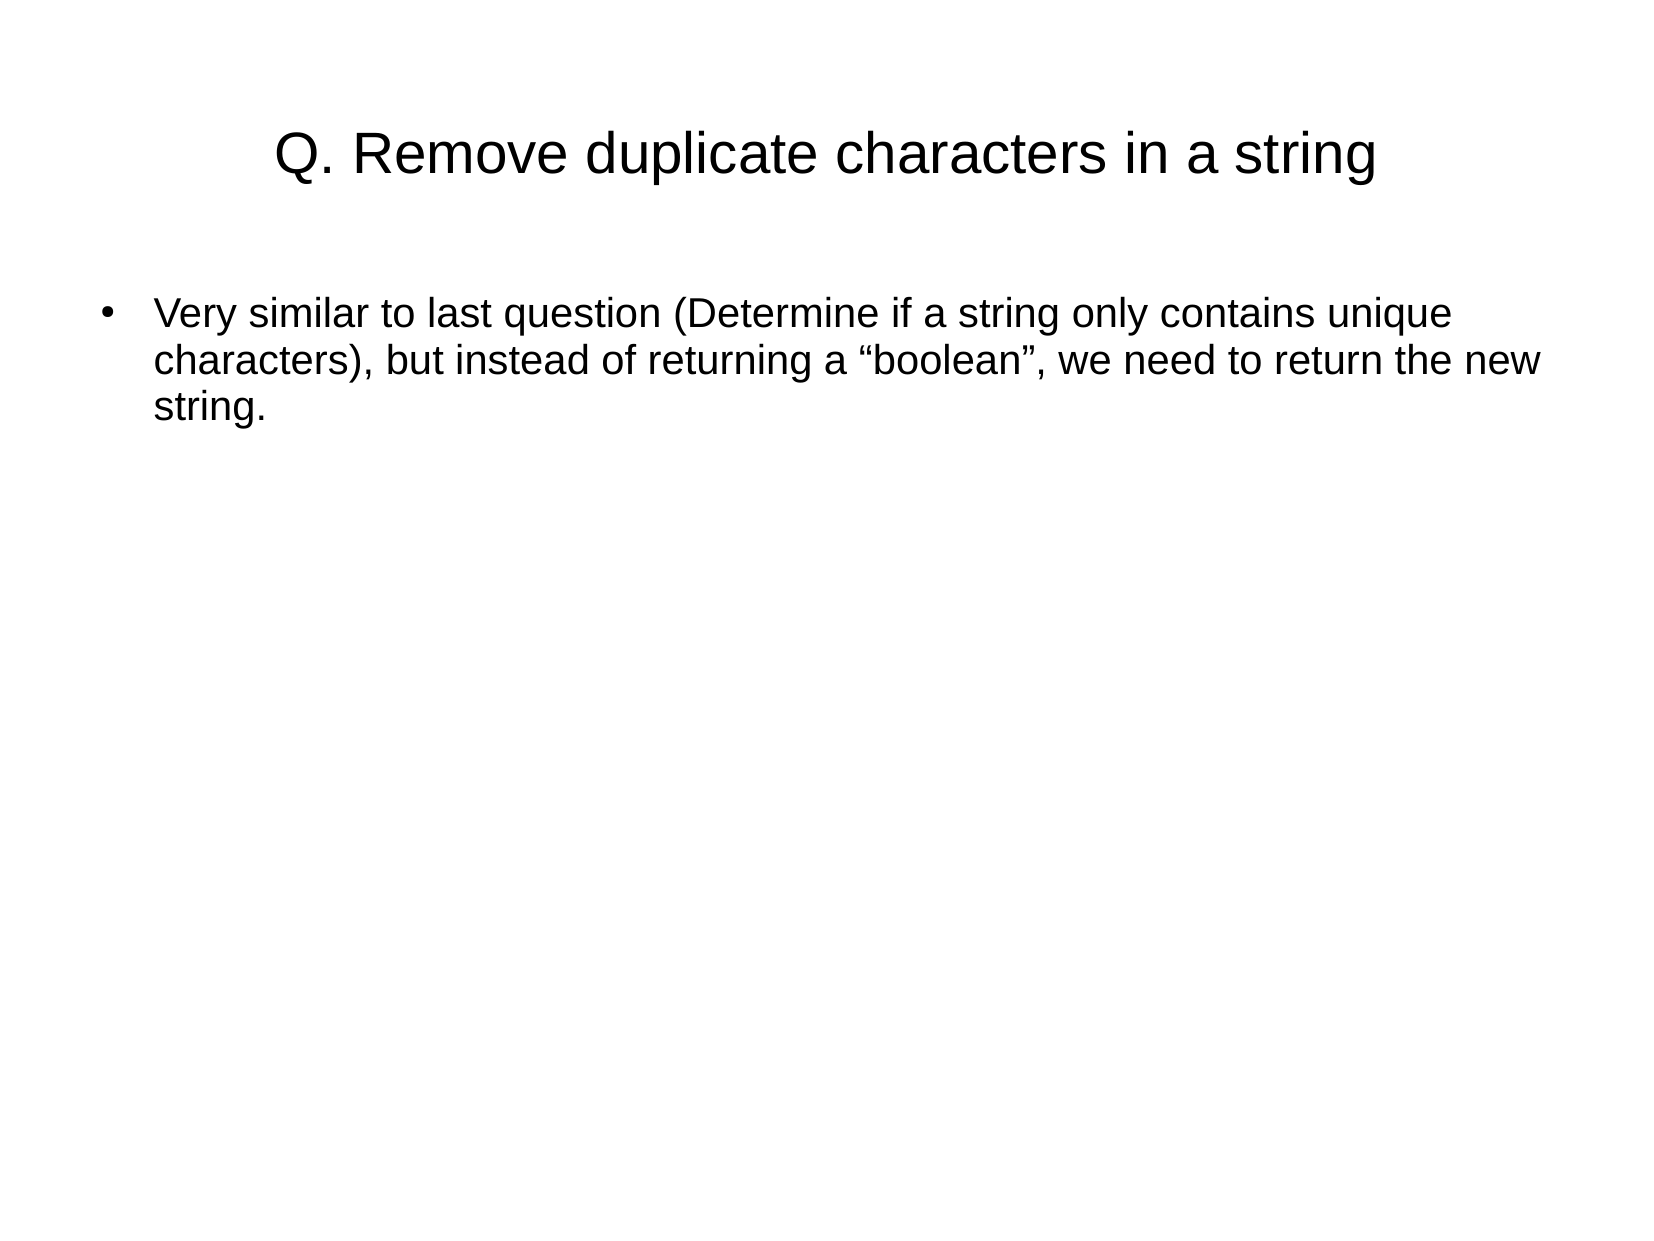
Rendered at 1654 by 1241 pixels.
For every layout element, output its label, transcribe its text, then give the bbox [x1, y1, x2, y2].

title Q. Remove duplicate characters in a string [82, 49, 1571, 257]
list Very similar to last question (Determine if a string only contains unique characters), but instead of returning a “boolean”, we need to return the new string. [82, 290, 1571, 1010]
